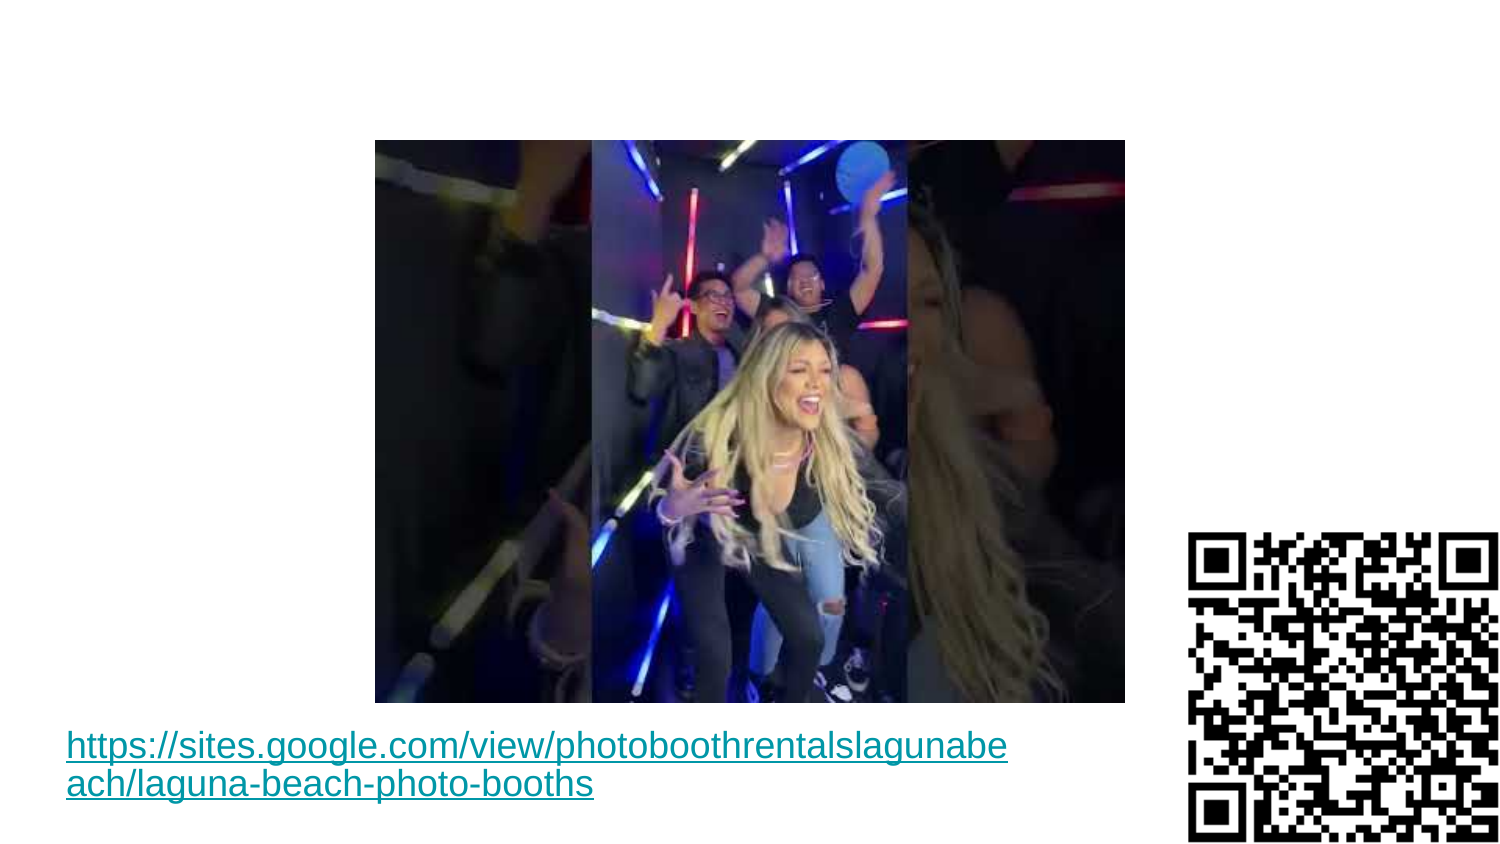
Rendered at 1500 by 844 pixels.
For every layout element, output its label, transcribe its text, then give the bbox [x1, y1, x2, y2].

picture [375, 140, 1125, 704]
picture [1187, 531, 1500, 844]
list https://sites.google.com/view/photoboothrentalslagunabeach/laguna-beach-photo-booths [51, 694, 1036, 794]
